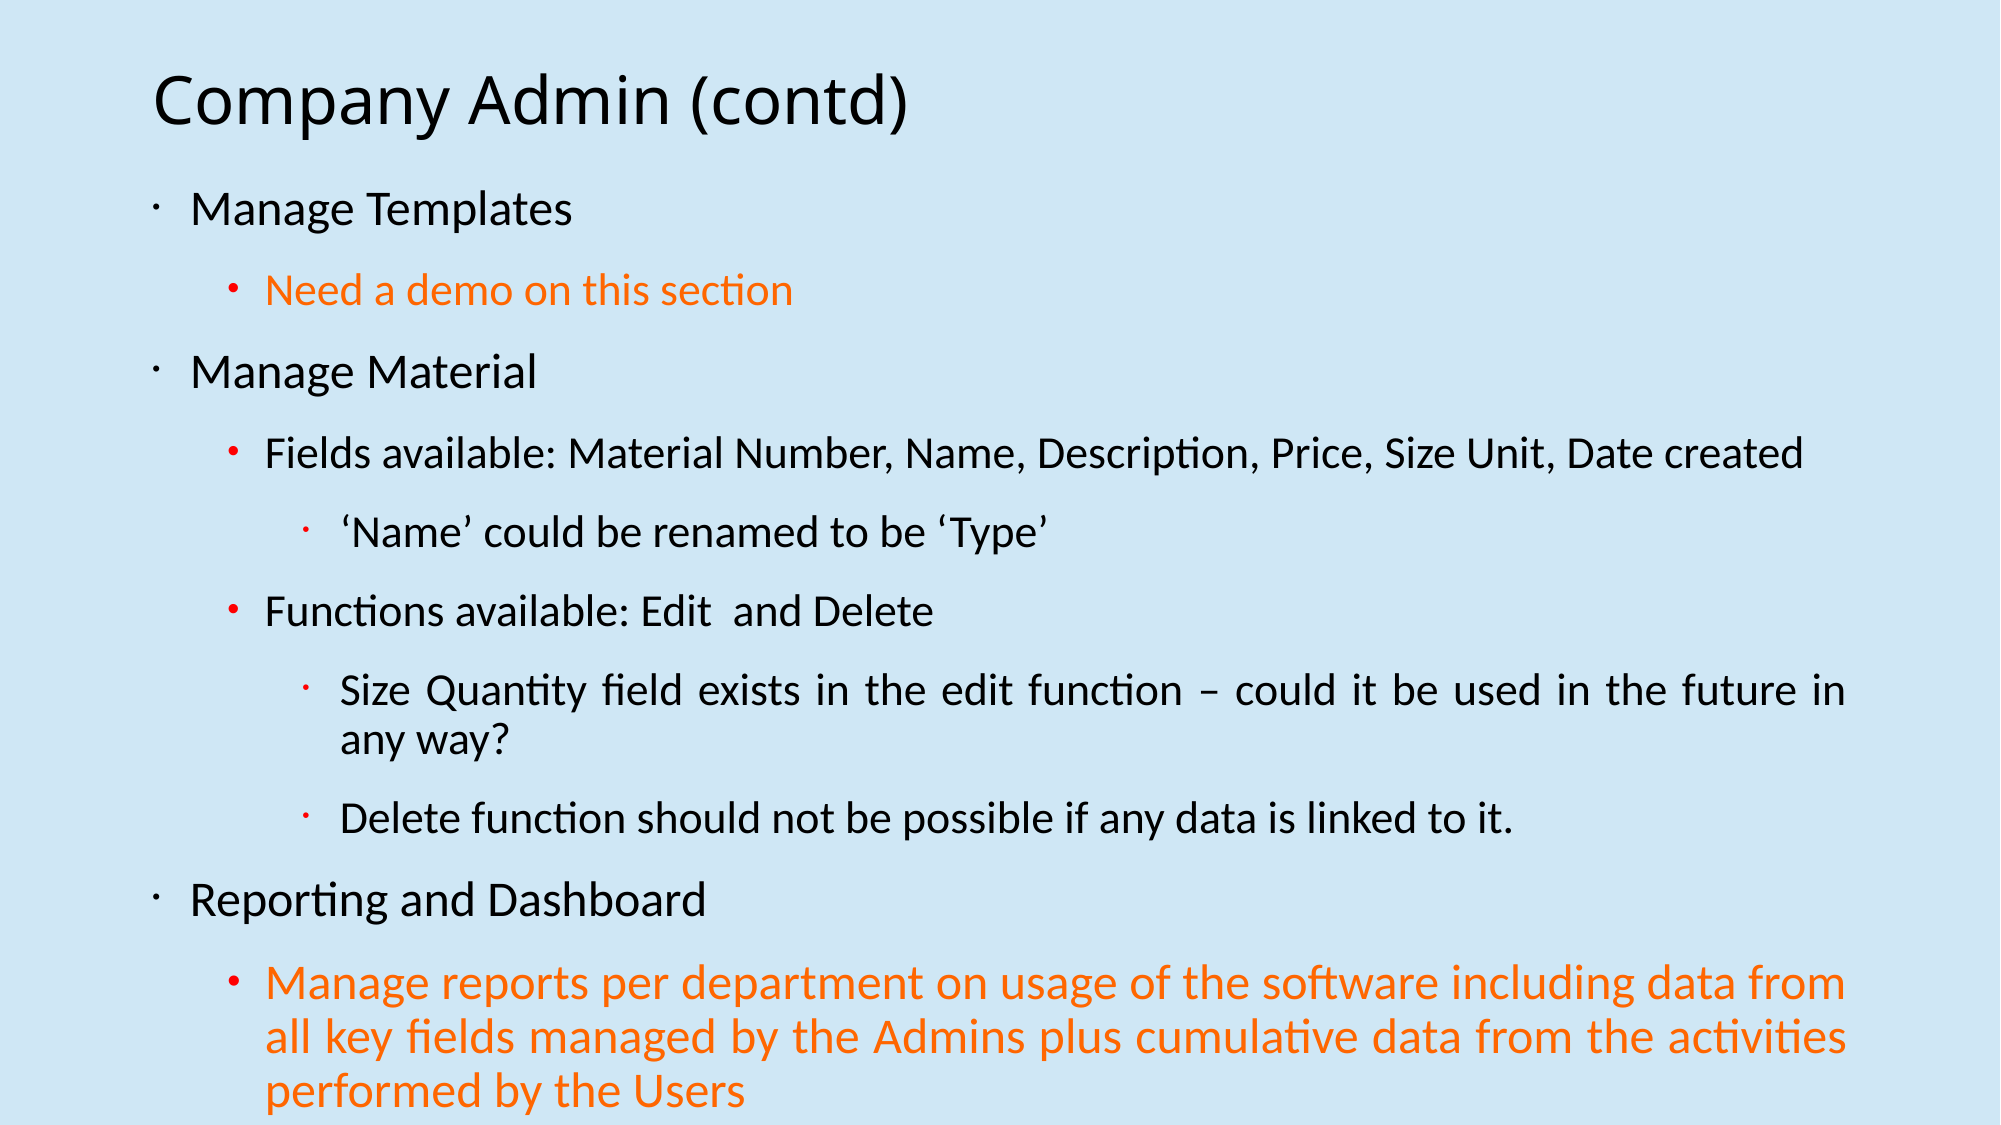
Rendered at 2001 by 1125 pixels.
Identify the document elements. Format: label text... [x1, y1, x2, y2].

title Company Admin (contd) [137, 59, 1863, 175]
list Manage Templates Need a demo on this section Manage Material Fields available: Material Number, Name, Description, Price, Size Unit, Date created ‘Name’ could be renamed to be ‘Type’ Functions available: Edit and Delete Size Quantity field exists in the edit function – could it be used in the future in any way? Delete function should not be possible if any data is linked to it. Reporting and Dashboard Manage reports per department on usage of the software including data from all key fields managed by the Admins plus cumulative data from the activities performed by the Users Issue reports in pdf format Dashboard to be developed [137, 175, 1863, 1069]
